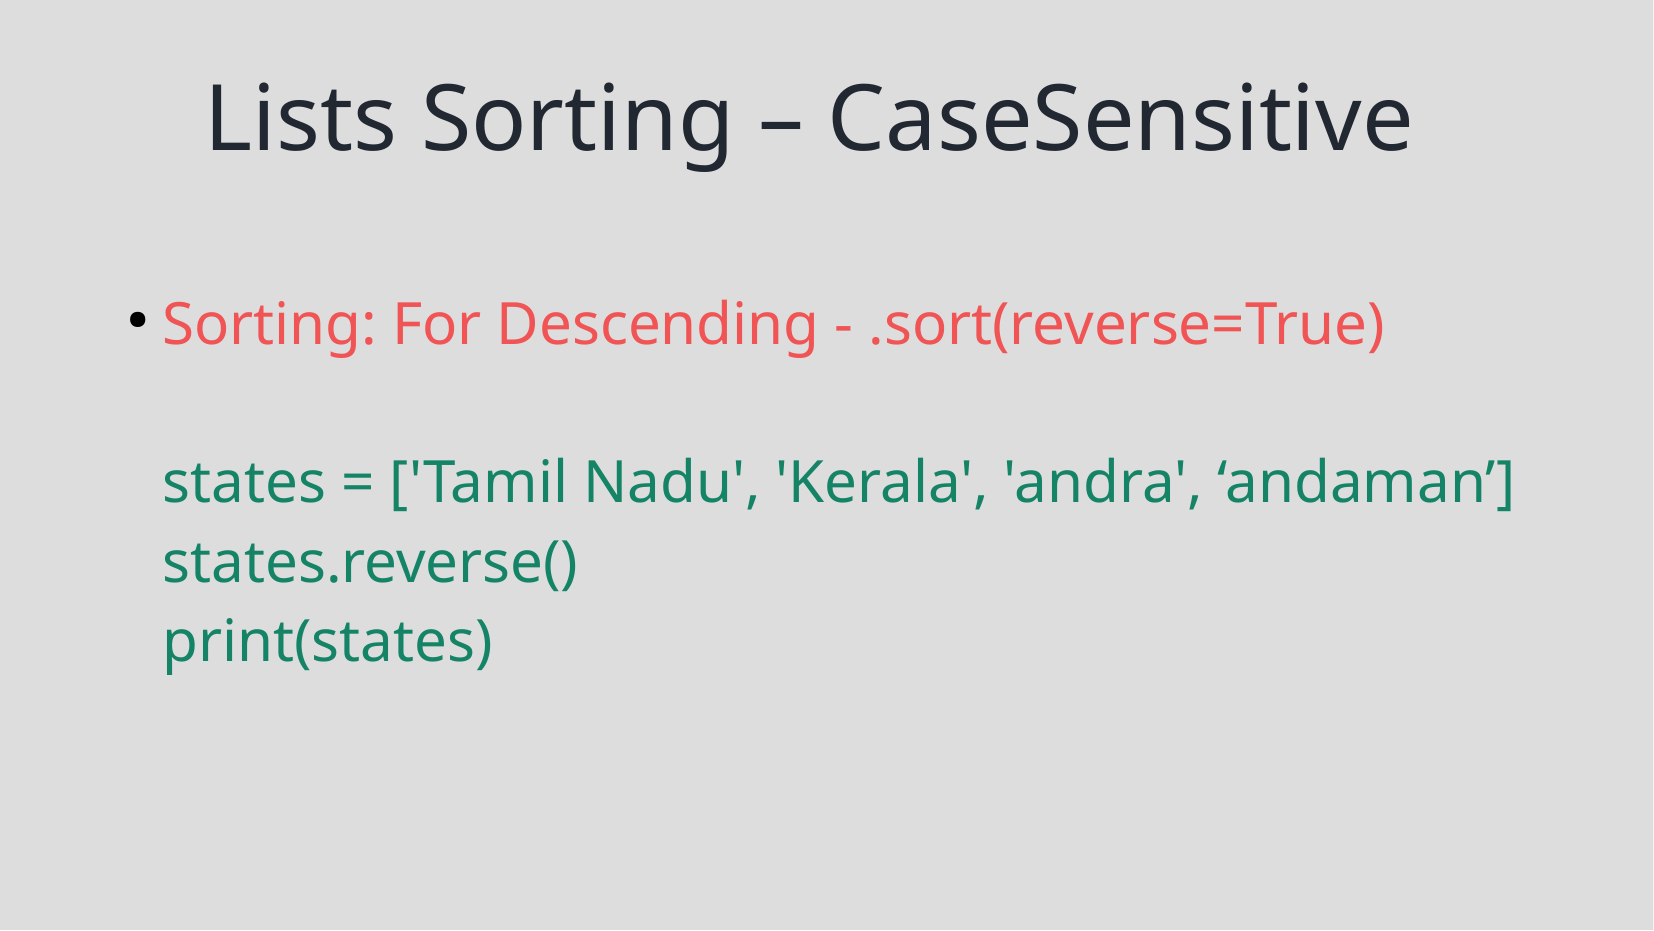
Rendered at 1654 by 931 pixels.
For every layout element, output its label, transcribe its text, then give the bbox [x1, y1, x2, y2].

title Lists Sorting – CaseSensitive [82, 37, 1538, 193]
text_box Sorting: For Descending - .sort(reverse=True) states = ['Tamil Nadu', 'Kerala', 'andra', ‘andaman’] states.reverse() print(states) [112, 195, 1613, 787]
